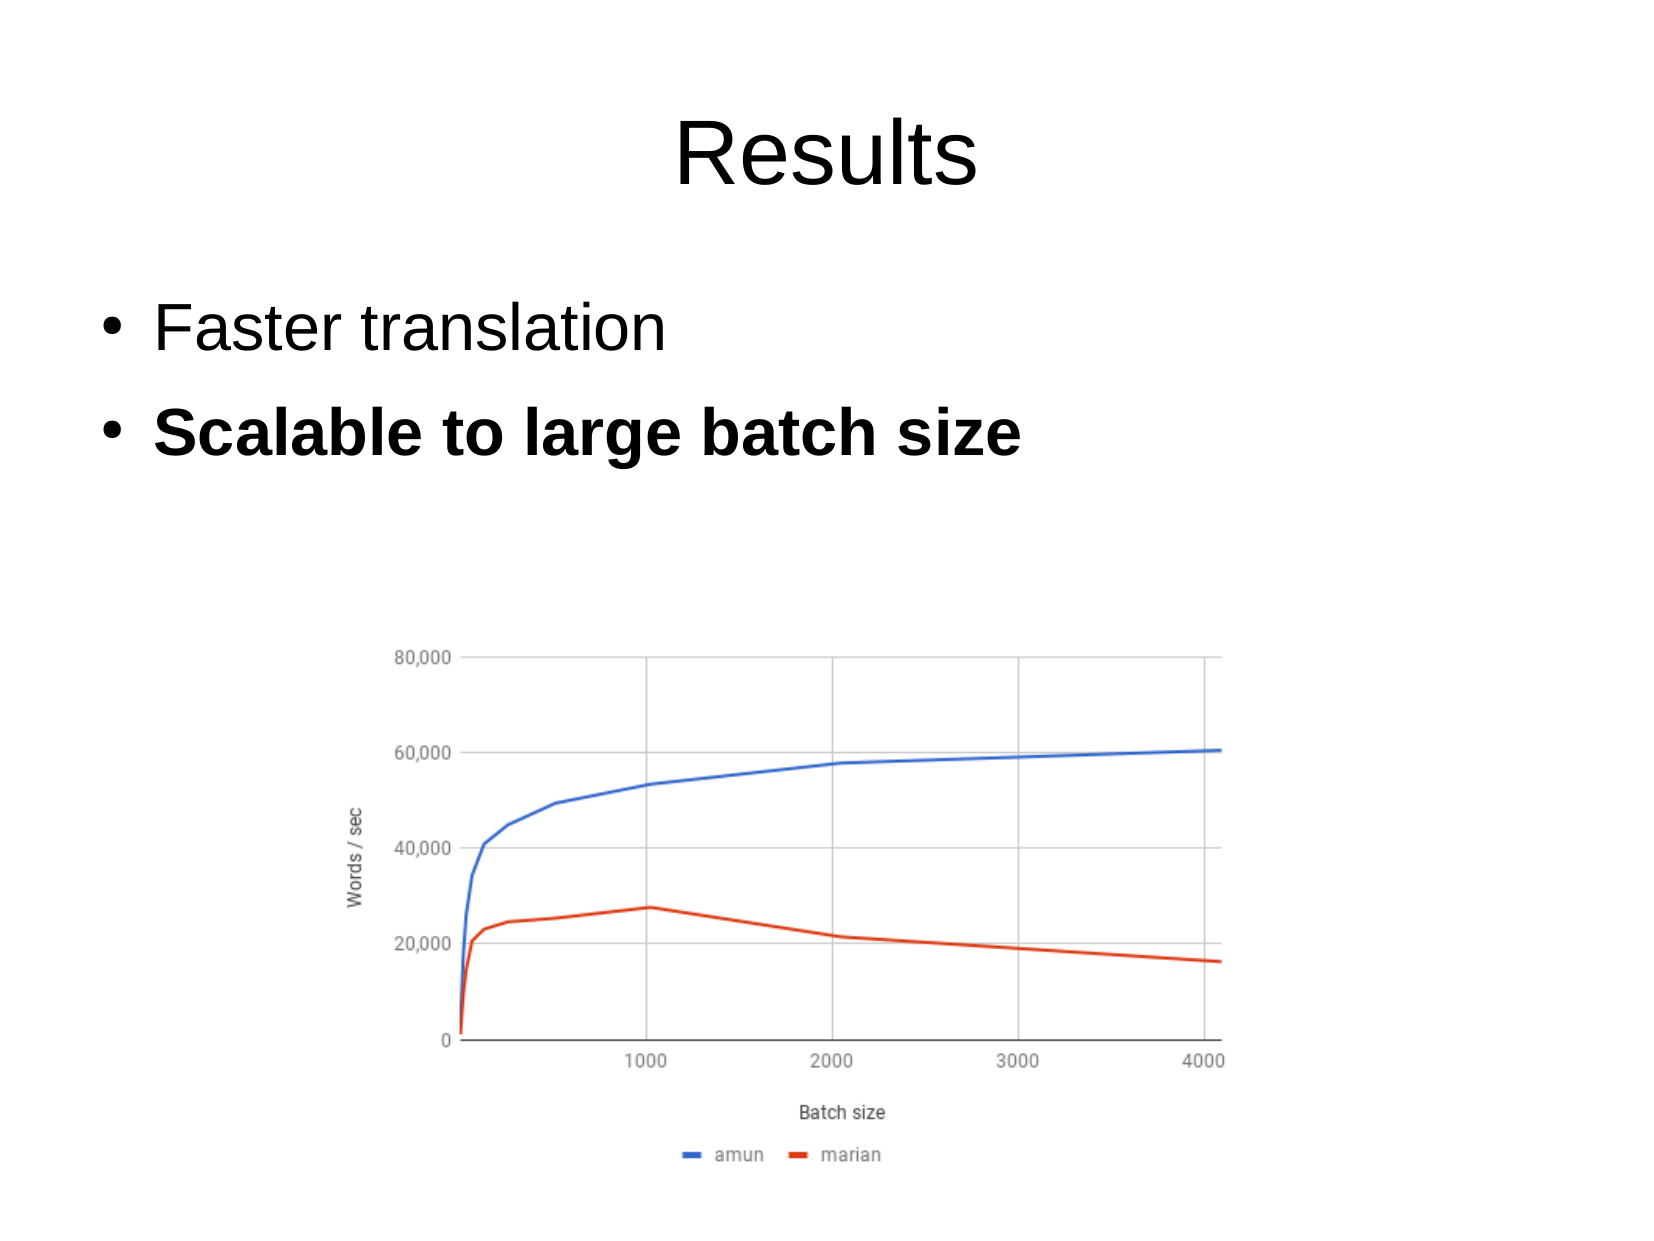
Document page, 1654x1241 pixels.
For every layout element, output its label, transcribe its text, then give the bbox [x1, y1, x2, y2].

picture [313, 616, 1251, 1196]
list Faster translation Scalable to large batch size [82, 290, 1571, 532]
title Results [82, 49, 1571, 257]
